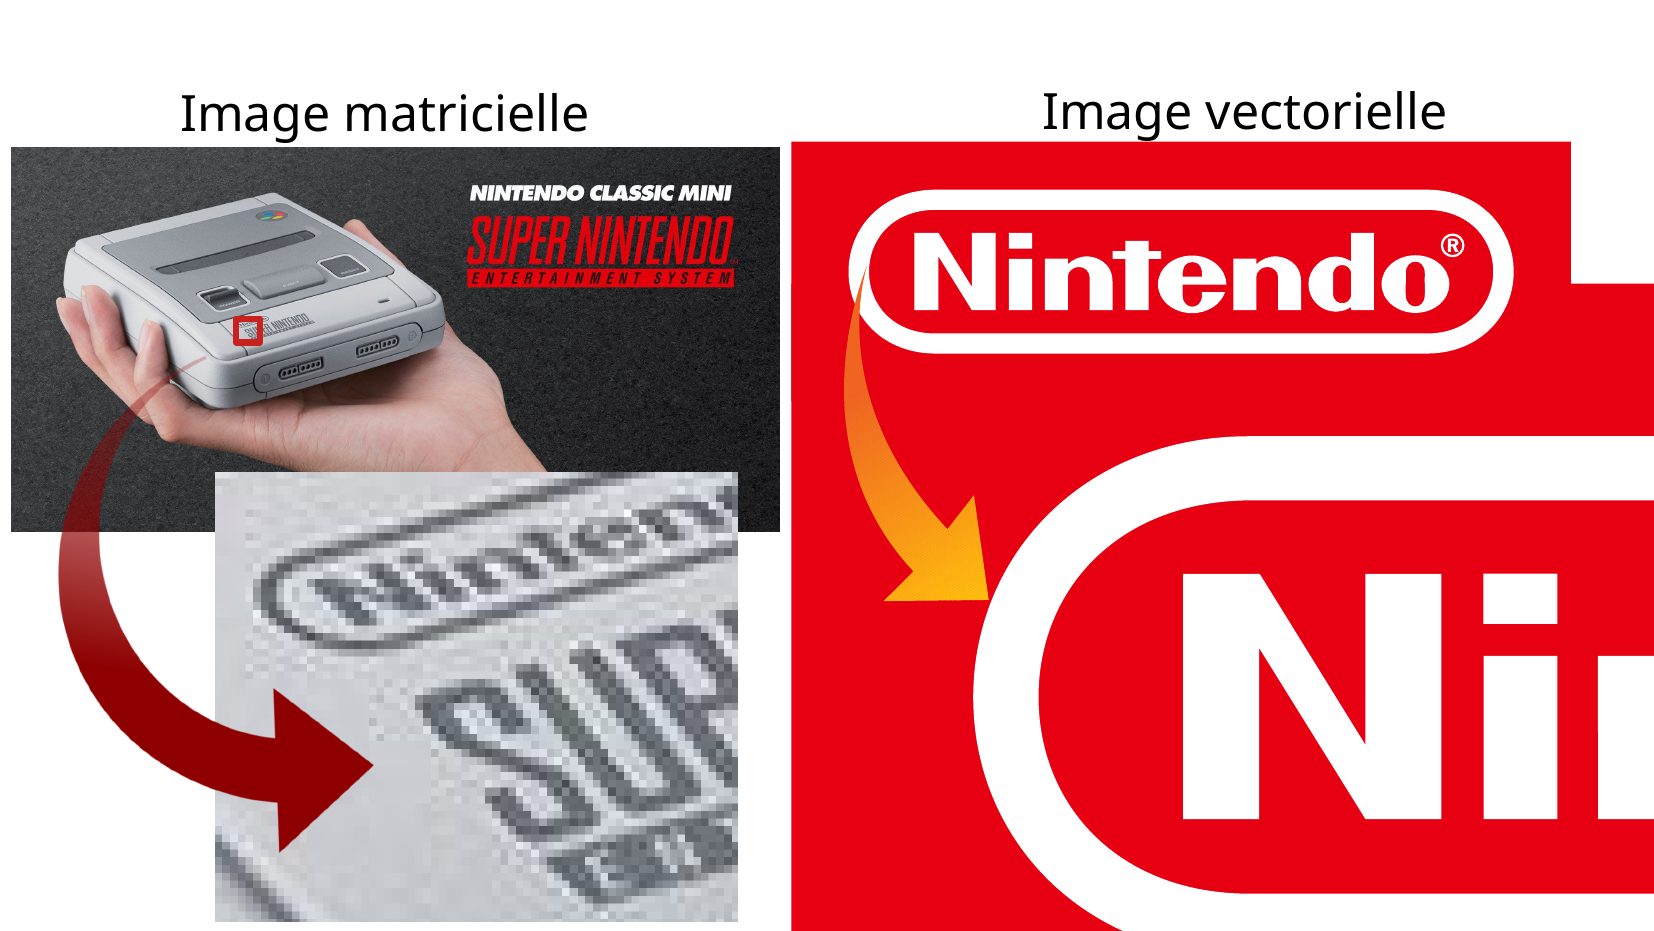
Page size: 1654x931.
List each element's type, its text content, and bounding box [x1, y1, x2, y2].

picture [781, 141, 1654, 931]
text_box Image vectorielle [1027, 68, 1477, 141]
text_box Image matricielle [165, 70, 615, 145]
picture [0, 147, 780, 922]
